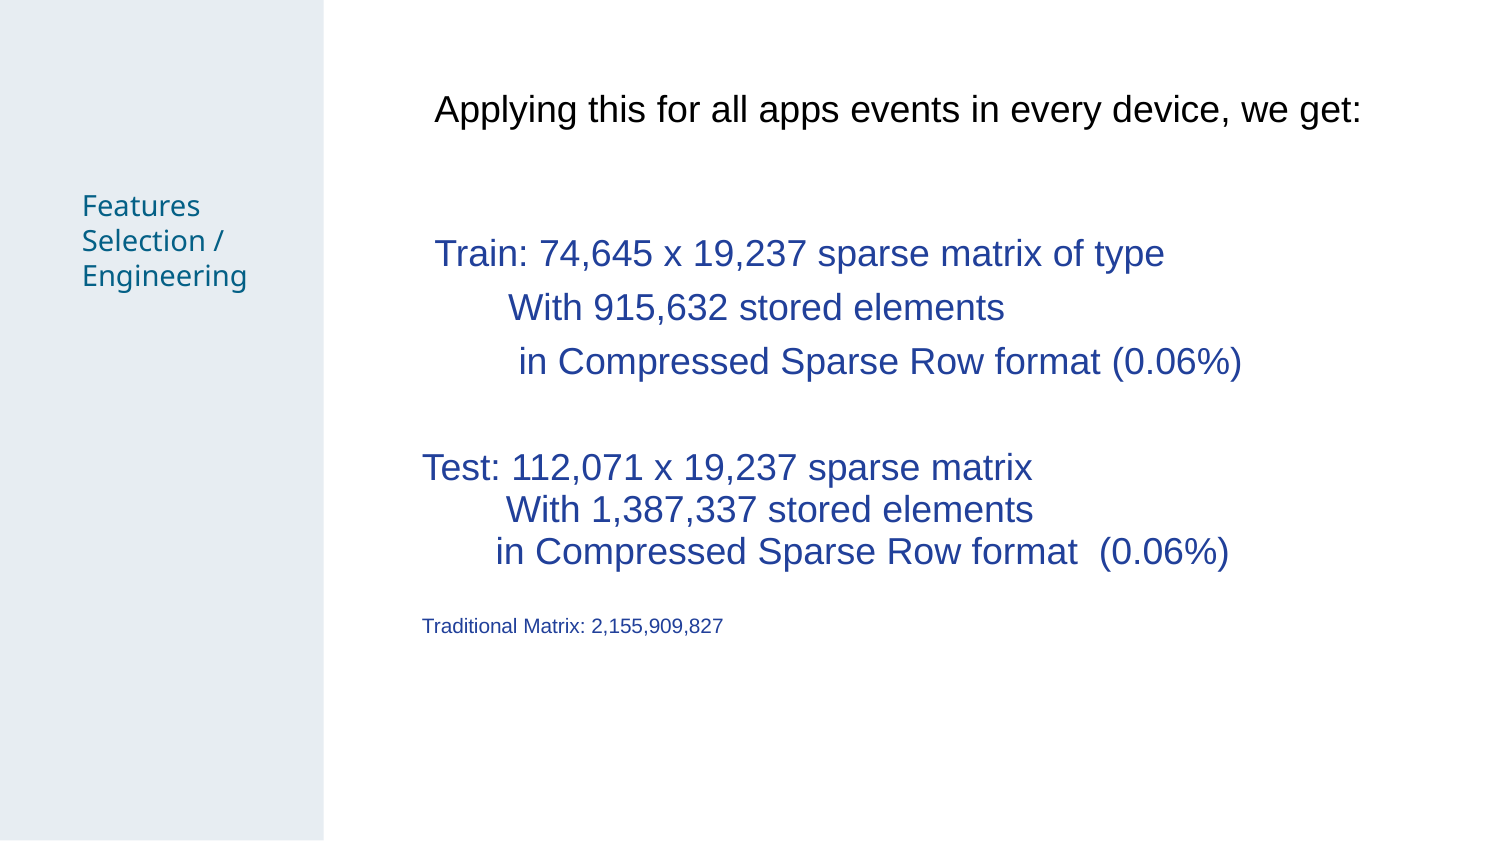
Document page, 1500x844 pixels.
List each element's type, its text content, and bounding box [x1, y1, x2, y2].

text_box Applying this for all apps events in every device, we get: Train: 74,645 x 19,237 sparse matrix of type With 915,632 stored elements in Compressed Sparse Row format (0.06%) [419, 32, 1382, 733]
text_box Test: 112,071 x 19,237 sparse matrix With 1,387,337 stored elements in Compressed Sparse Row format (0.06%) Traditional Matrix: 2,155,909,827 [407, 439, 1300, 646]
text_box Features Selection / Engineering [67, 180, 325, 335]
text_box [0, 0, 324, 841]
